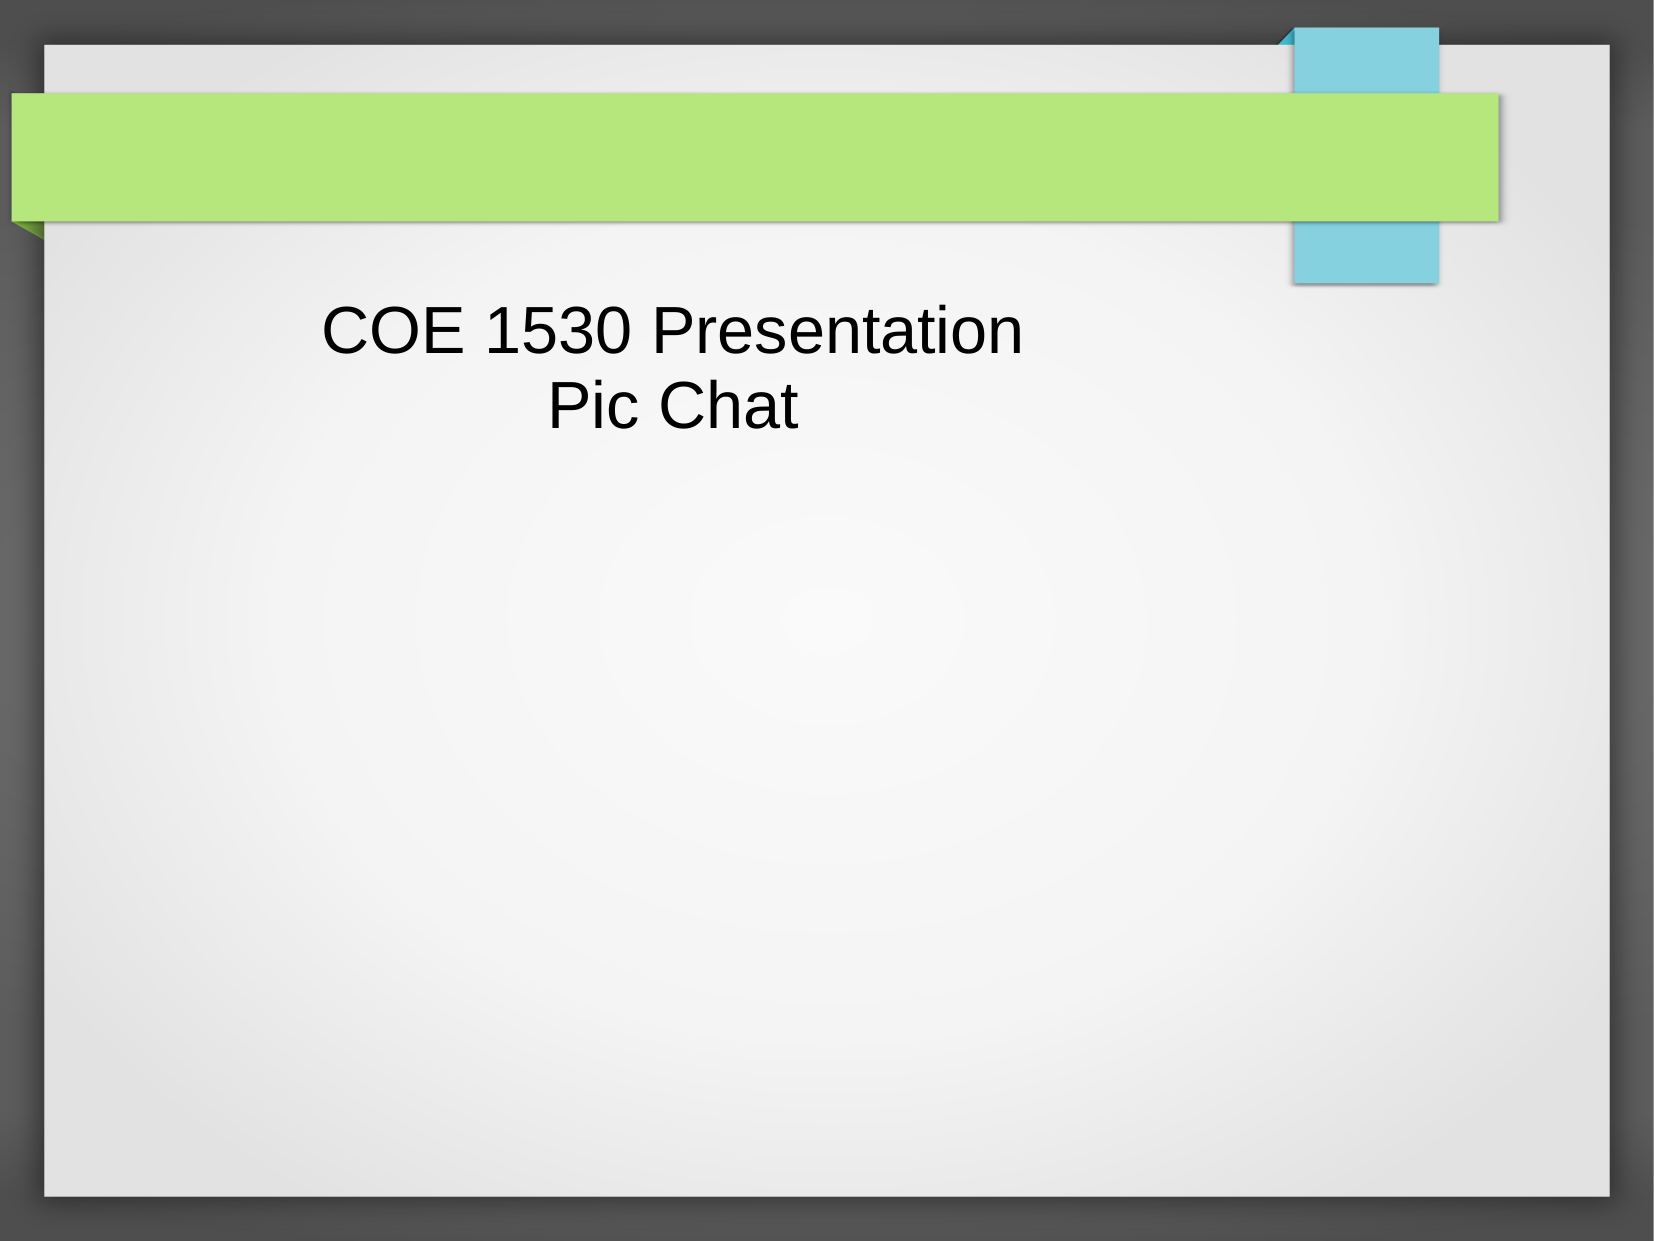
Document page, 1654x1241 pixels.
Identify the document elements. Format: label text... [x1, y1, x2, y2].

picture [0, 0, 1654, 1241]
subtitle COE 1530 Presentation Pic Chat [82, 94, 1264, 643]
